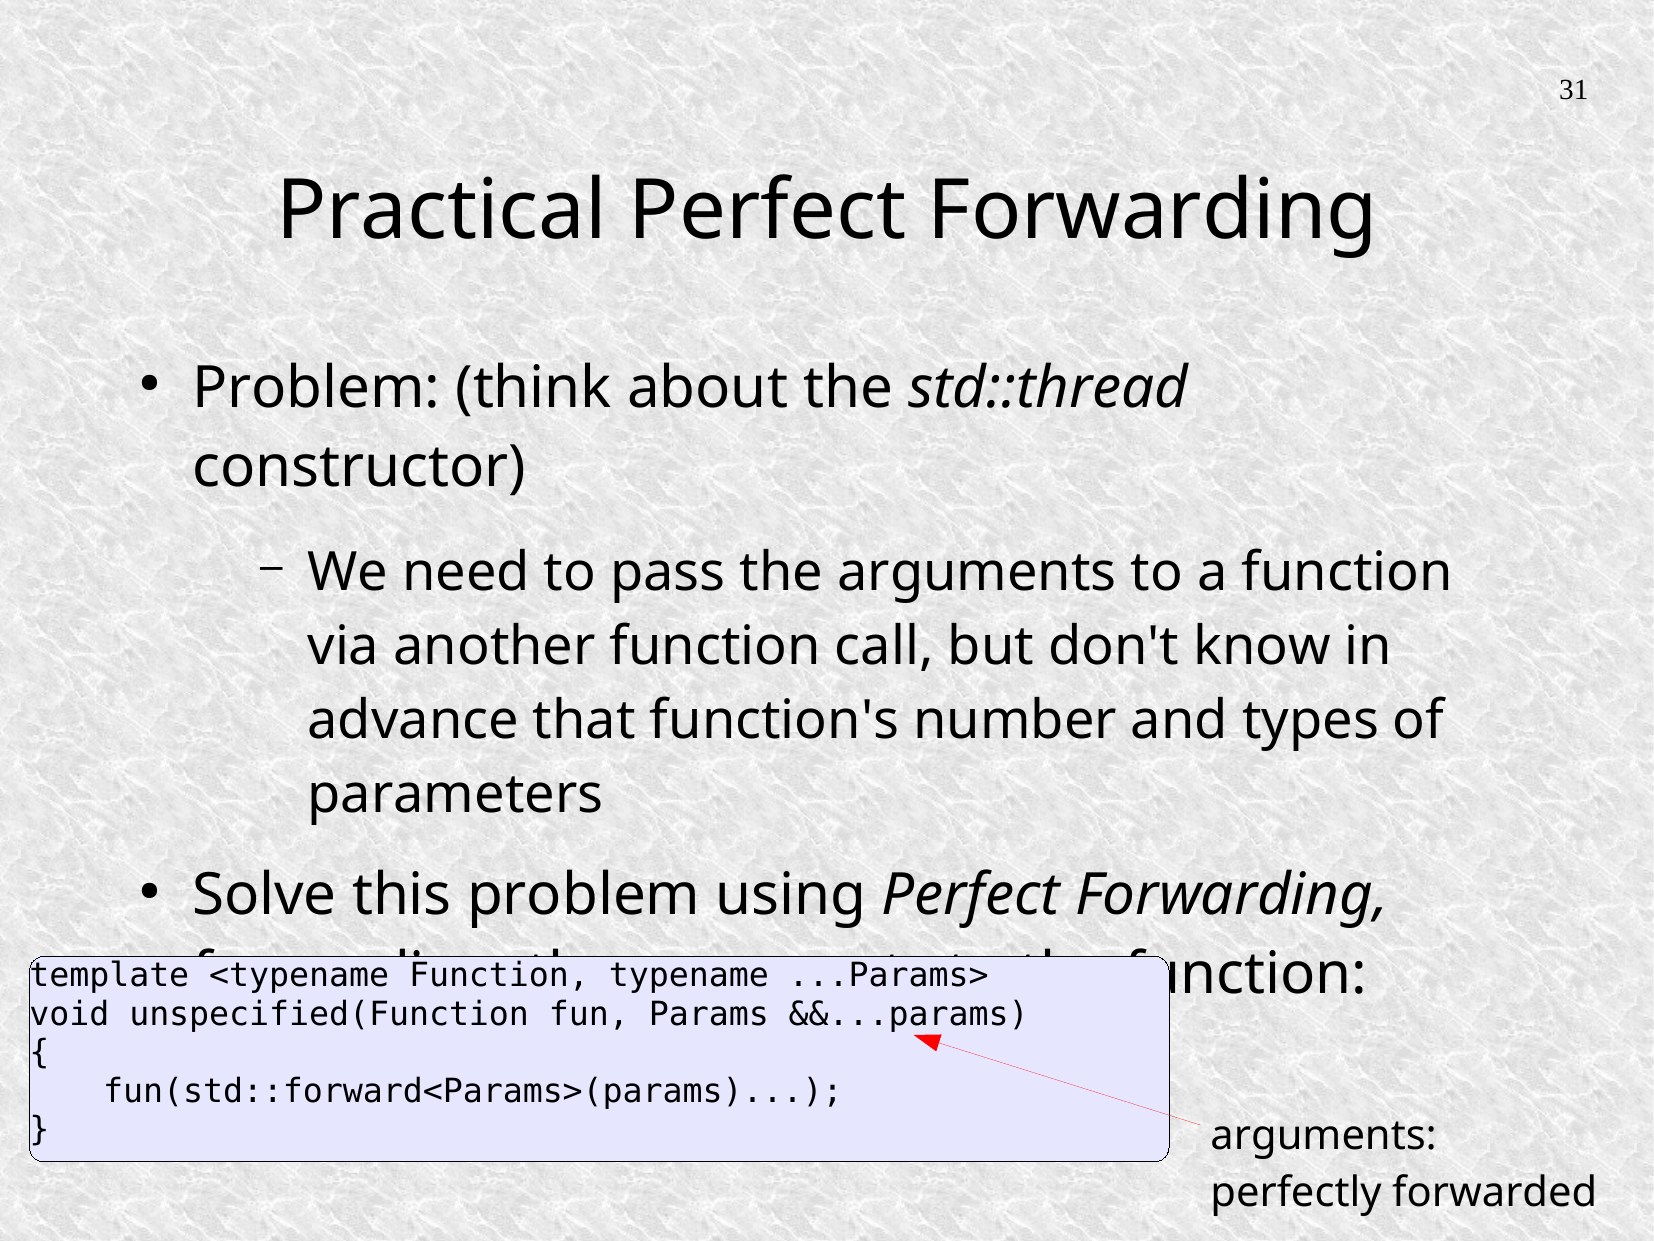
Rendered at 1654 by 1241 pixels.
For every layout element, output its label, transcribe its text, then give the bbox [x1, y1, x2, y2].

picture [0, 0, 1654, 1241]
text_box template <typename Function, typename ...Params> void unspecified(Function fun, Params &&...params) { fun(std::forward<Params>(params)...); } [29, 956, 1170, 1162]
text_box arguments: perfectly forwarded [1210, 1104, 1623, 1212]
title Practical Perfect Forwarding [121, 102, 1534, 311]
list Problem: (think about the std::thread constructor) We need to pass the arguments to a function via another function call, but don't know in advance that function's number and types of parameters Solve this problem using Perfect Forwarding, forwarding the arguments to the function: [121, 344, 1534, 1127]
